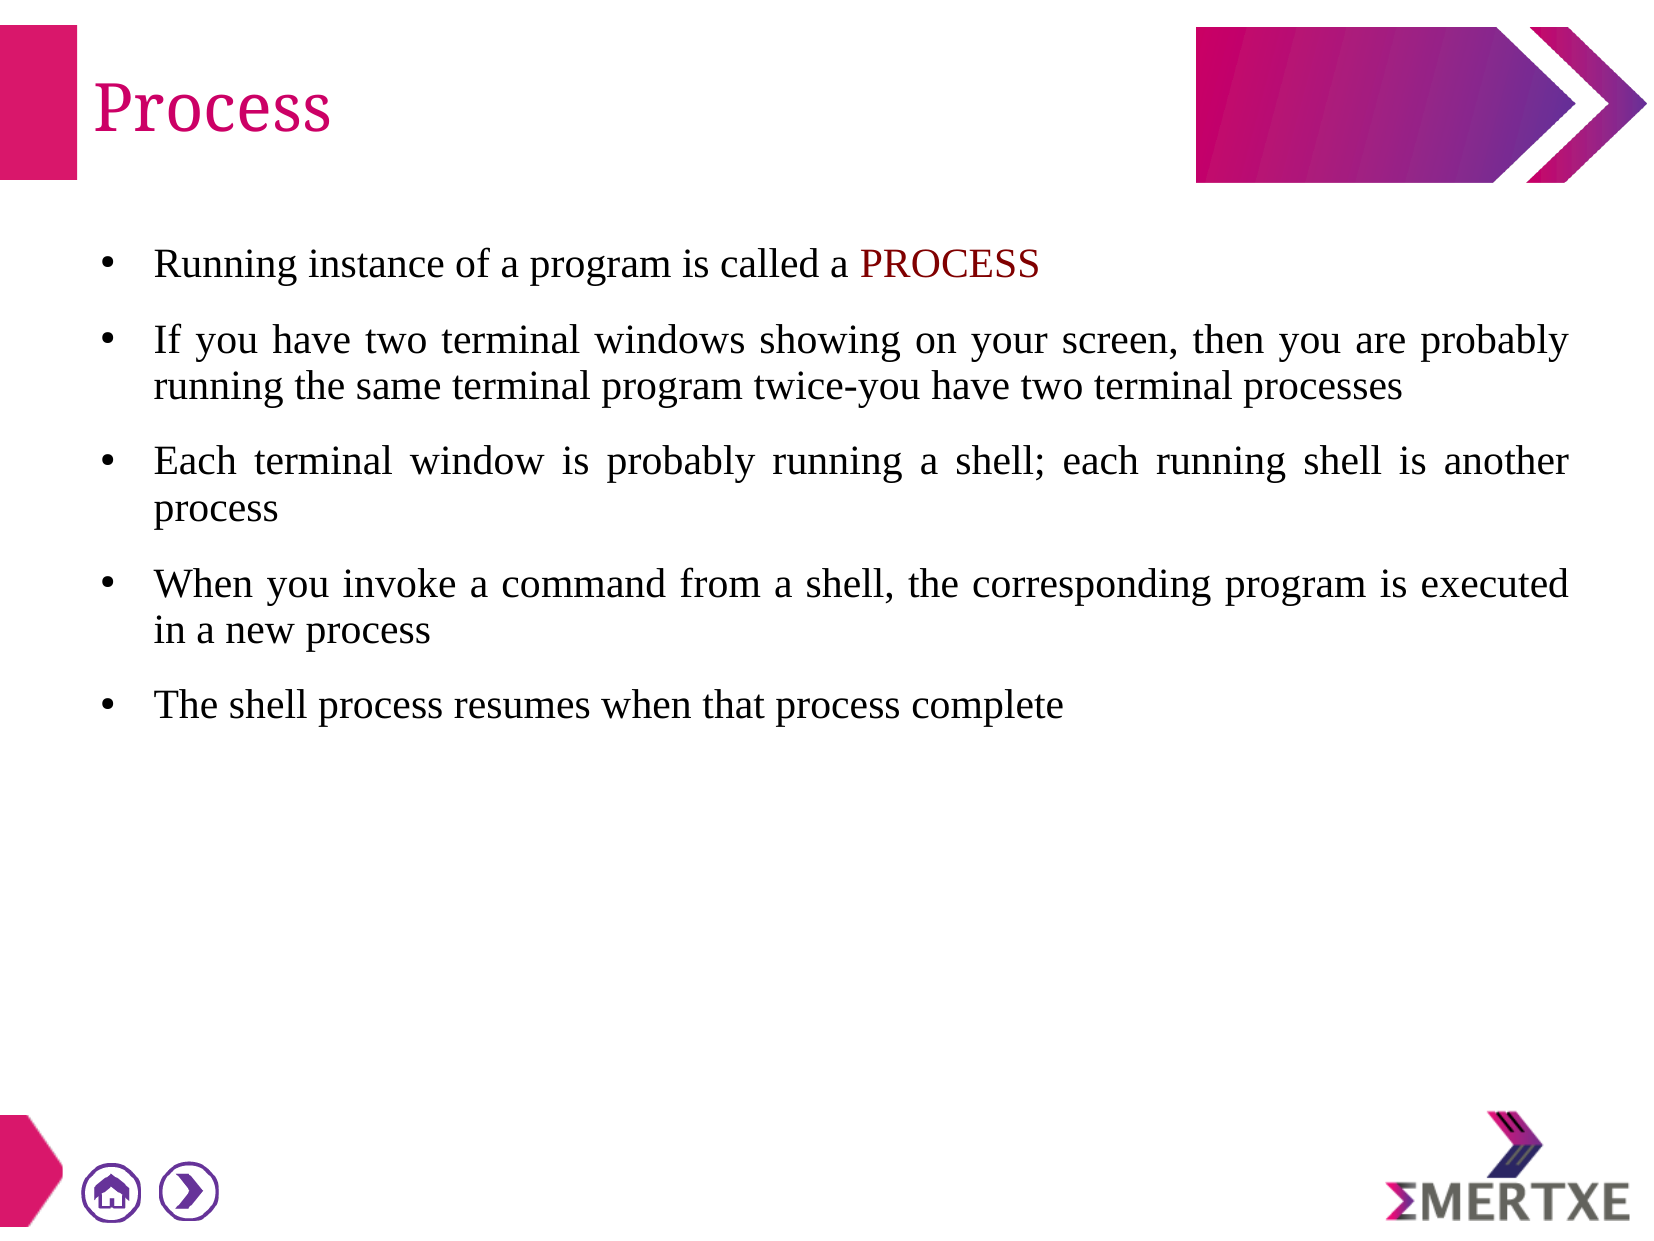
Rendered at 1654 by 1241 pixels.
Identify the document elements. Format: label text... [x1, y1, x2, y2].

list Running instance of a program is called a PROCESS If you have two terminal windows showing on your screen, then you are probably running the same terminal program twice-you have two terminal processes Each terminal window is probably running a shell; each running shell is another process When you invoke a command from a shell, the corresponding program is executed in a new process The shell process resumes when that process complete [82, 240, 1571, 1081]
picture [1571, 27, 1647, 183]
picture [159, 1161, 219, 1221]
title Process [93, 2, 1571, 210]
picture [1385, 1107, 1631, 1221]
picture [81, 1163, 141, 1223]
